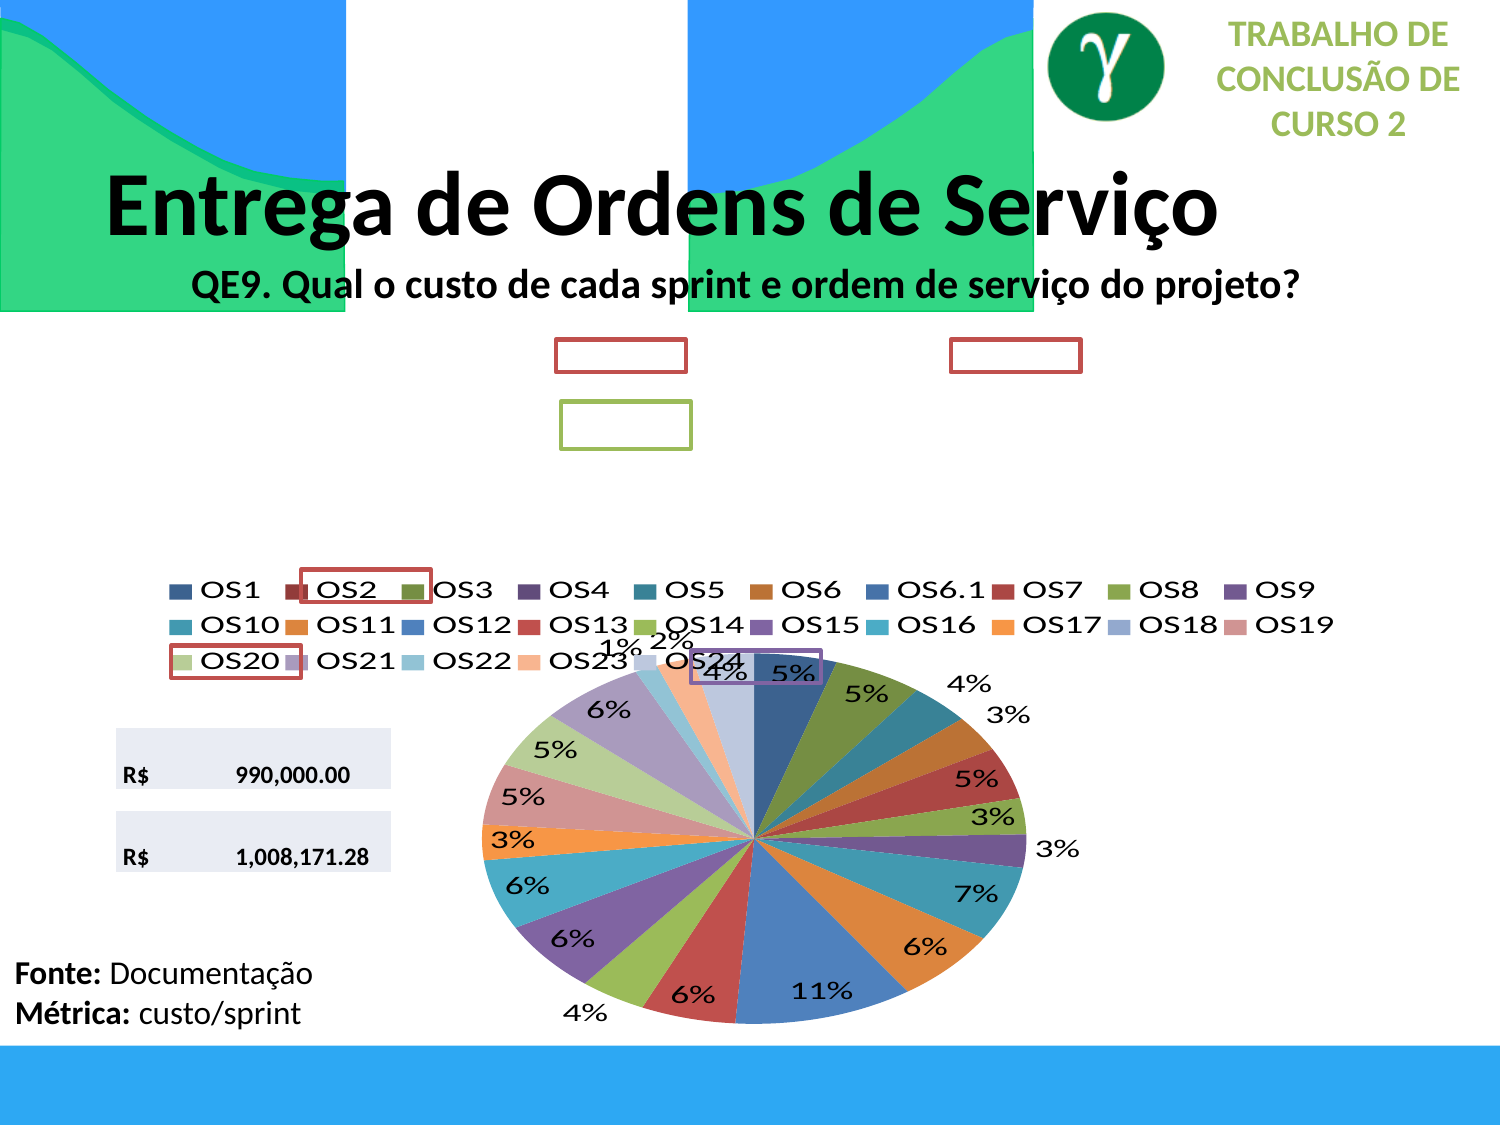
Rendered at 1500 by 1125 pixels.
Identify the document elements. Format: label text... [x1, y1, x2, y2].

picture [1033, 0, 1178, 118]
table_header R$ 1,008,171.28 [116, 811, 391, 872]
table_header R$ 990,000.00 [116, 728, 391, 789]
text_box [0, 0, 346, 312]
text_box Entrega de Ordens de Serviço [90, 118, 1366, 248]
text_box Fonte: Documentação Métrica: custo/sprint [0, 944, 349, 1039]
text_box [0, 1045, 1500, 1125]
chart [49, 338, 1459, 1063]
text_box TRABALHO DE CONCLUSÃO DE CURSO 2 [1178, 1, 1500, 197]
text_box [688, 0, 1033, 118]
text_box QE9. Qual o custo de cada sprint e ordem de serviço do projeto? [49, 248, 1444, 314]
